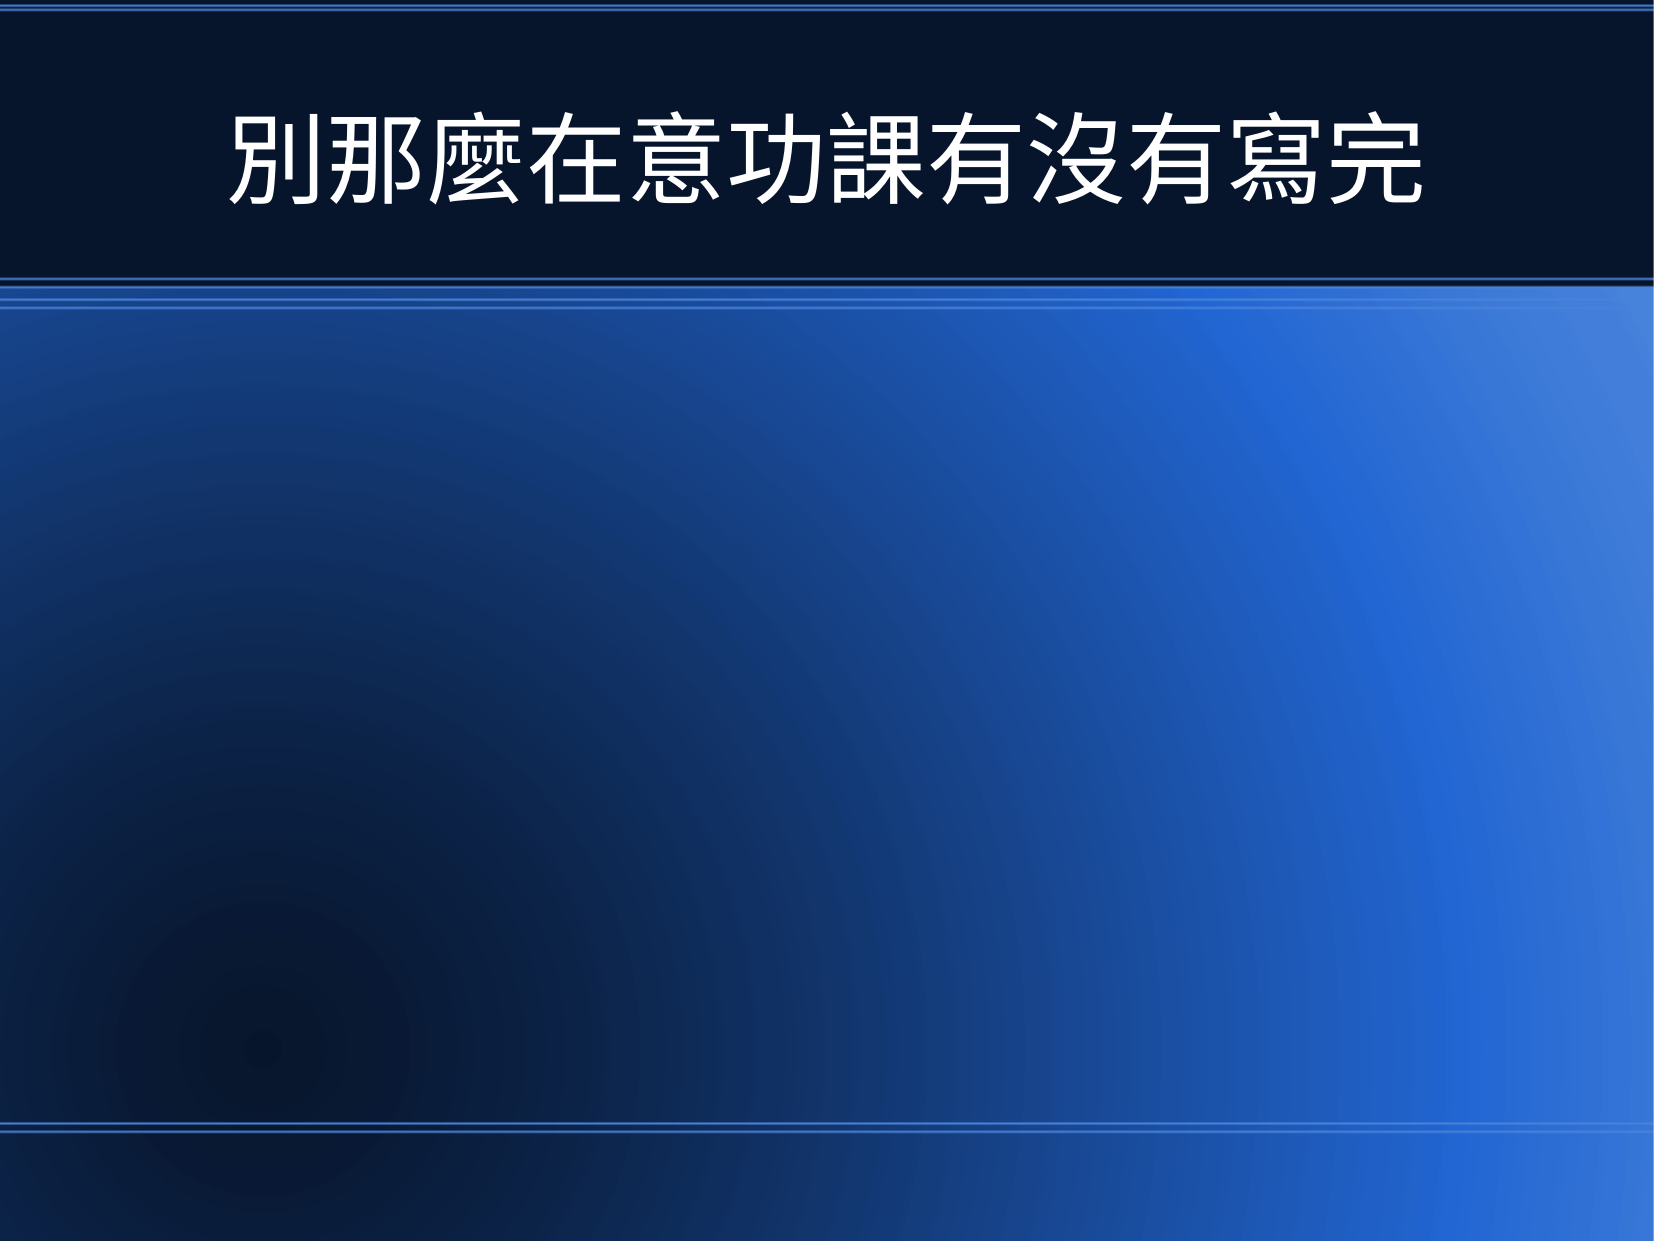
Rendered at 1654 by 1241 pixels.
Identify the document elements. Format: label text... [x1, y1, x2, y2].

picture [0, 0, 1654, 1241]
title 別那麼在意功課有沒有寫完 [82, 49, 1571, 257]
